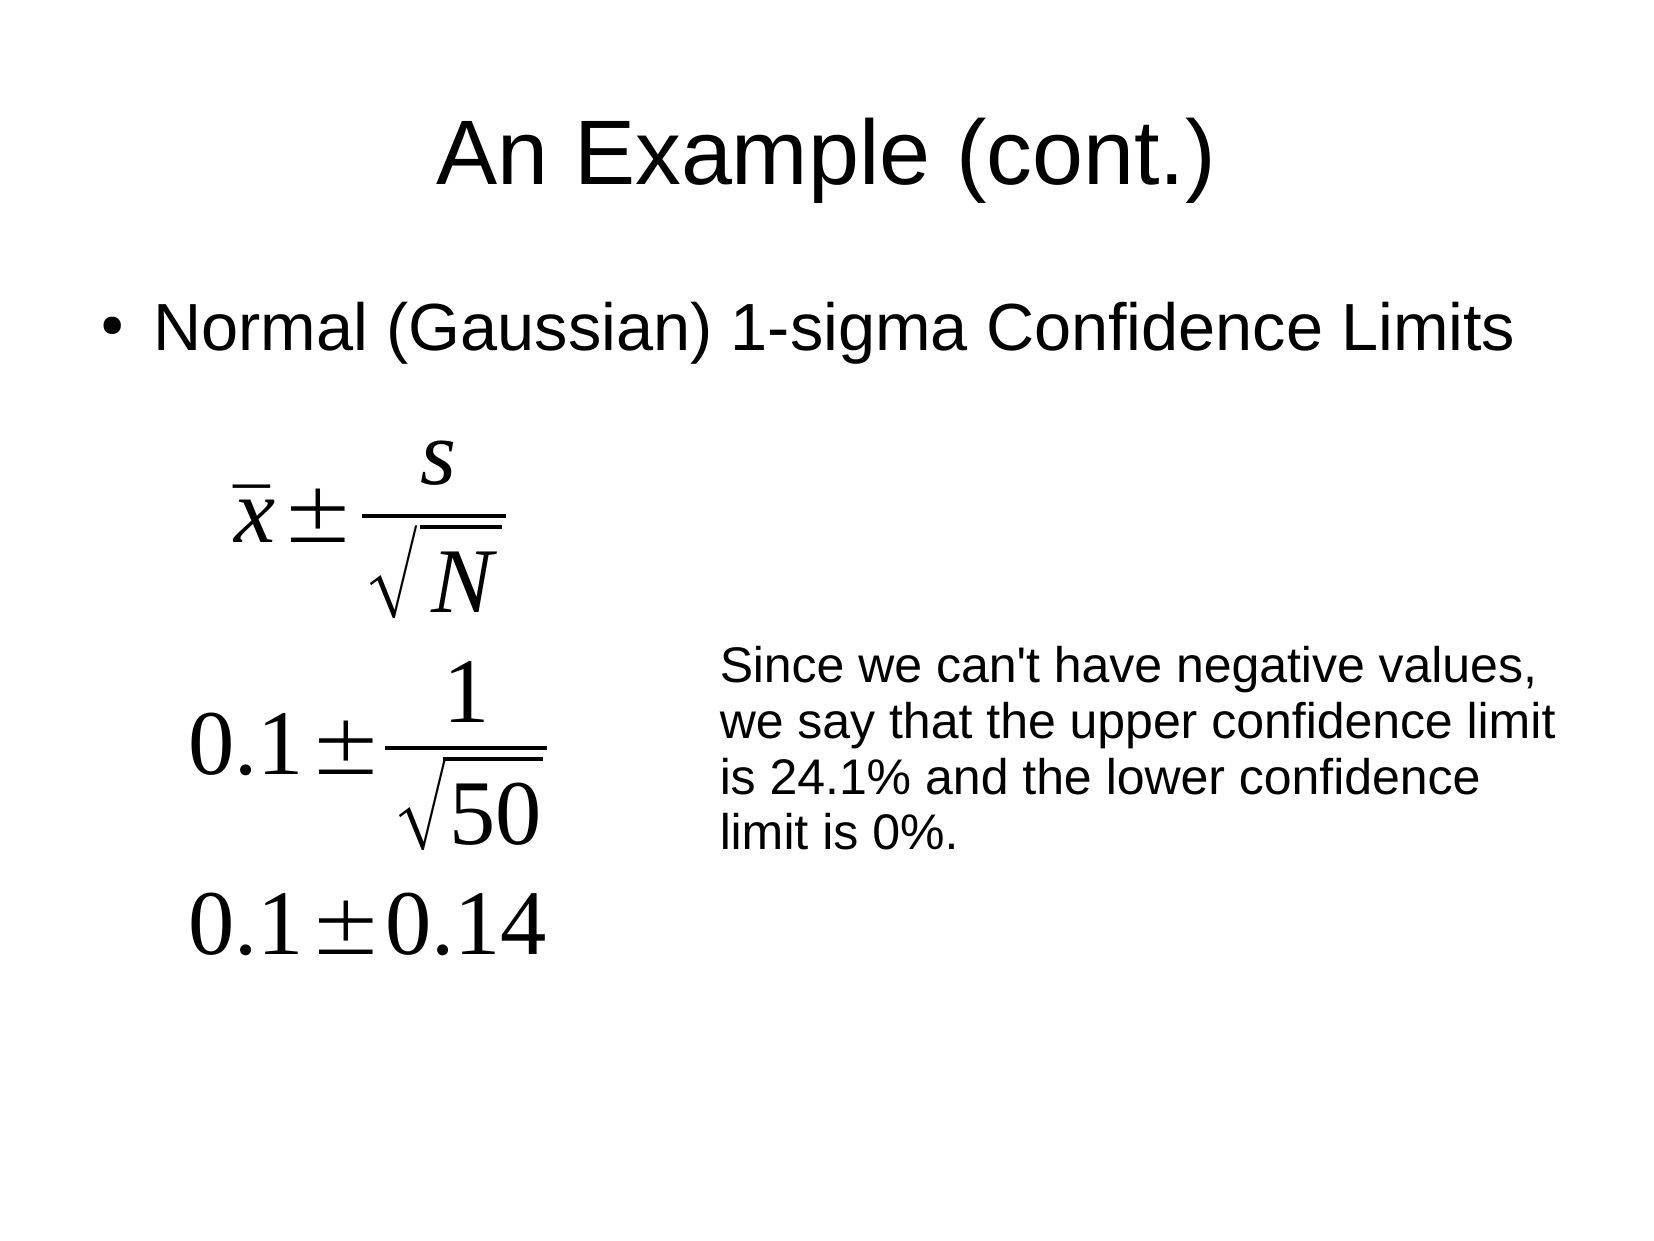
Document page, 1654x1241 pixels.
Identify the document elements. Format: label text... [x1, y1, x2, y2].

list Normal (Gaussian) 1-sigma Confidence Limits [82, 290, 1571, 406]
text_box Since we can't have negative values, we say that the upper confidence limit is 24.1% and the lower confidence limit is 0%. [705, 630, 1591, 951]
chart [165, 403, 577, 976]
title An Example (cont.) [82, 49, 1571, 257]
